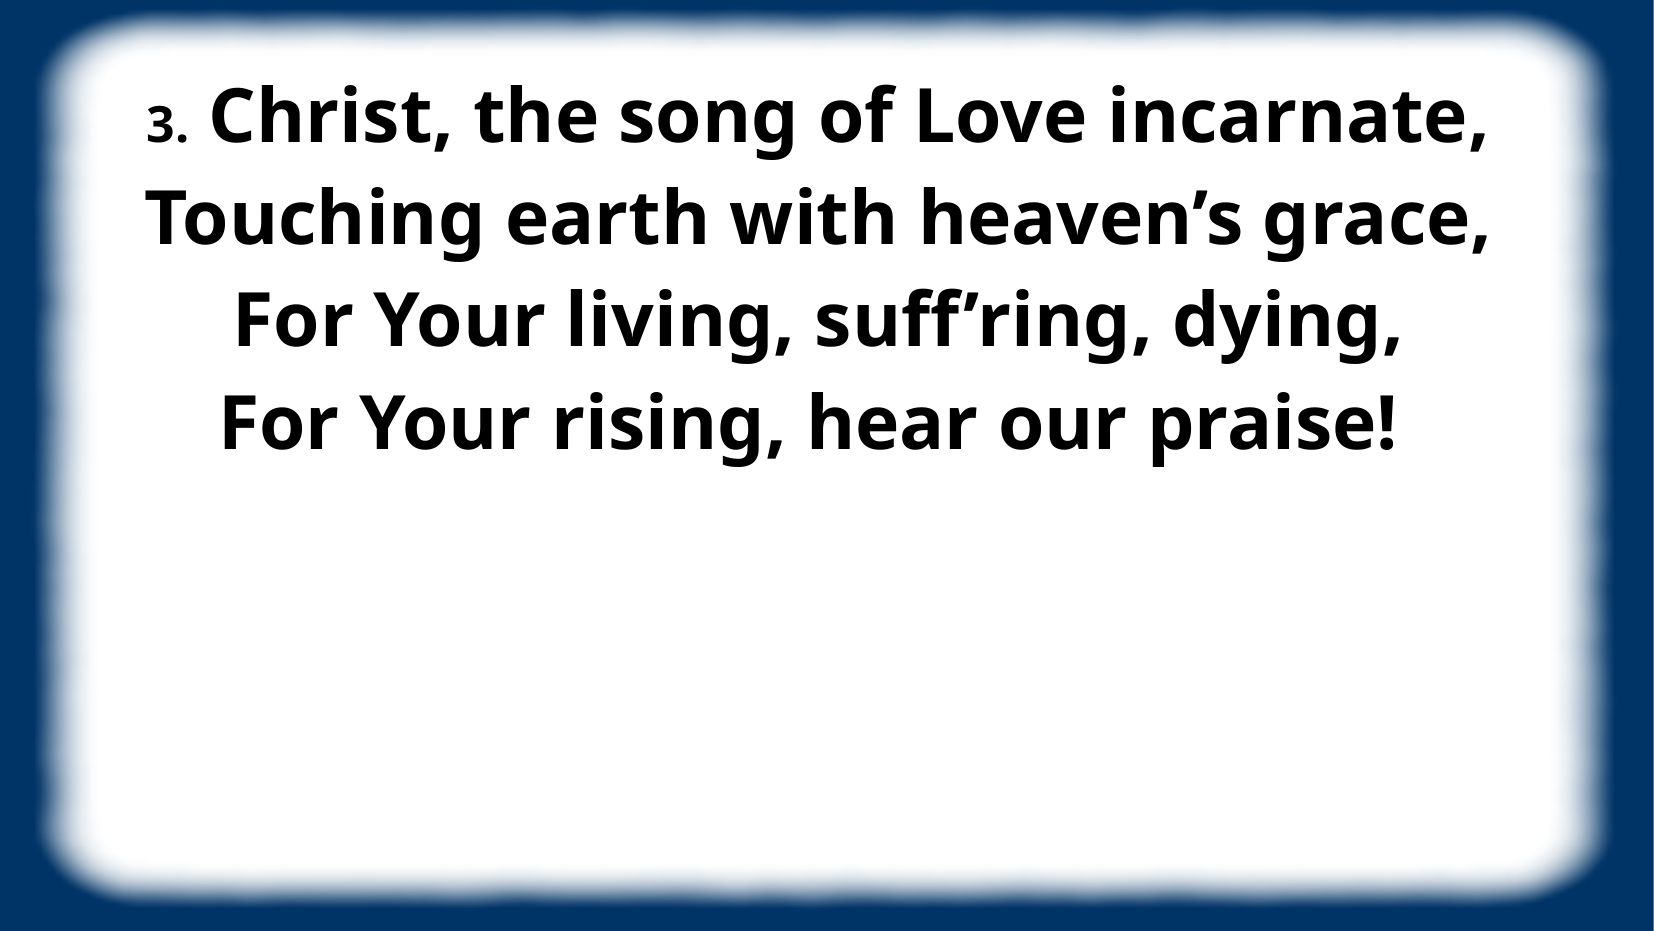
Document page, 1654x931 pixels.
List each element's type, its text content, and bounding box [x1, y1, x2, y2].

text_box 3. Christ, the song of Love incarnate, Touching earth with heaven’s grace, For Your living, suff’ring, dying, For Your rising, hear our praise! [92, 54, 1546, 496]
picture [0, 0, 1654, 931]
